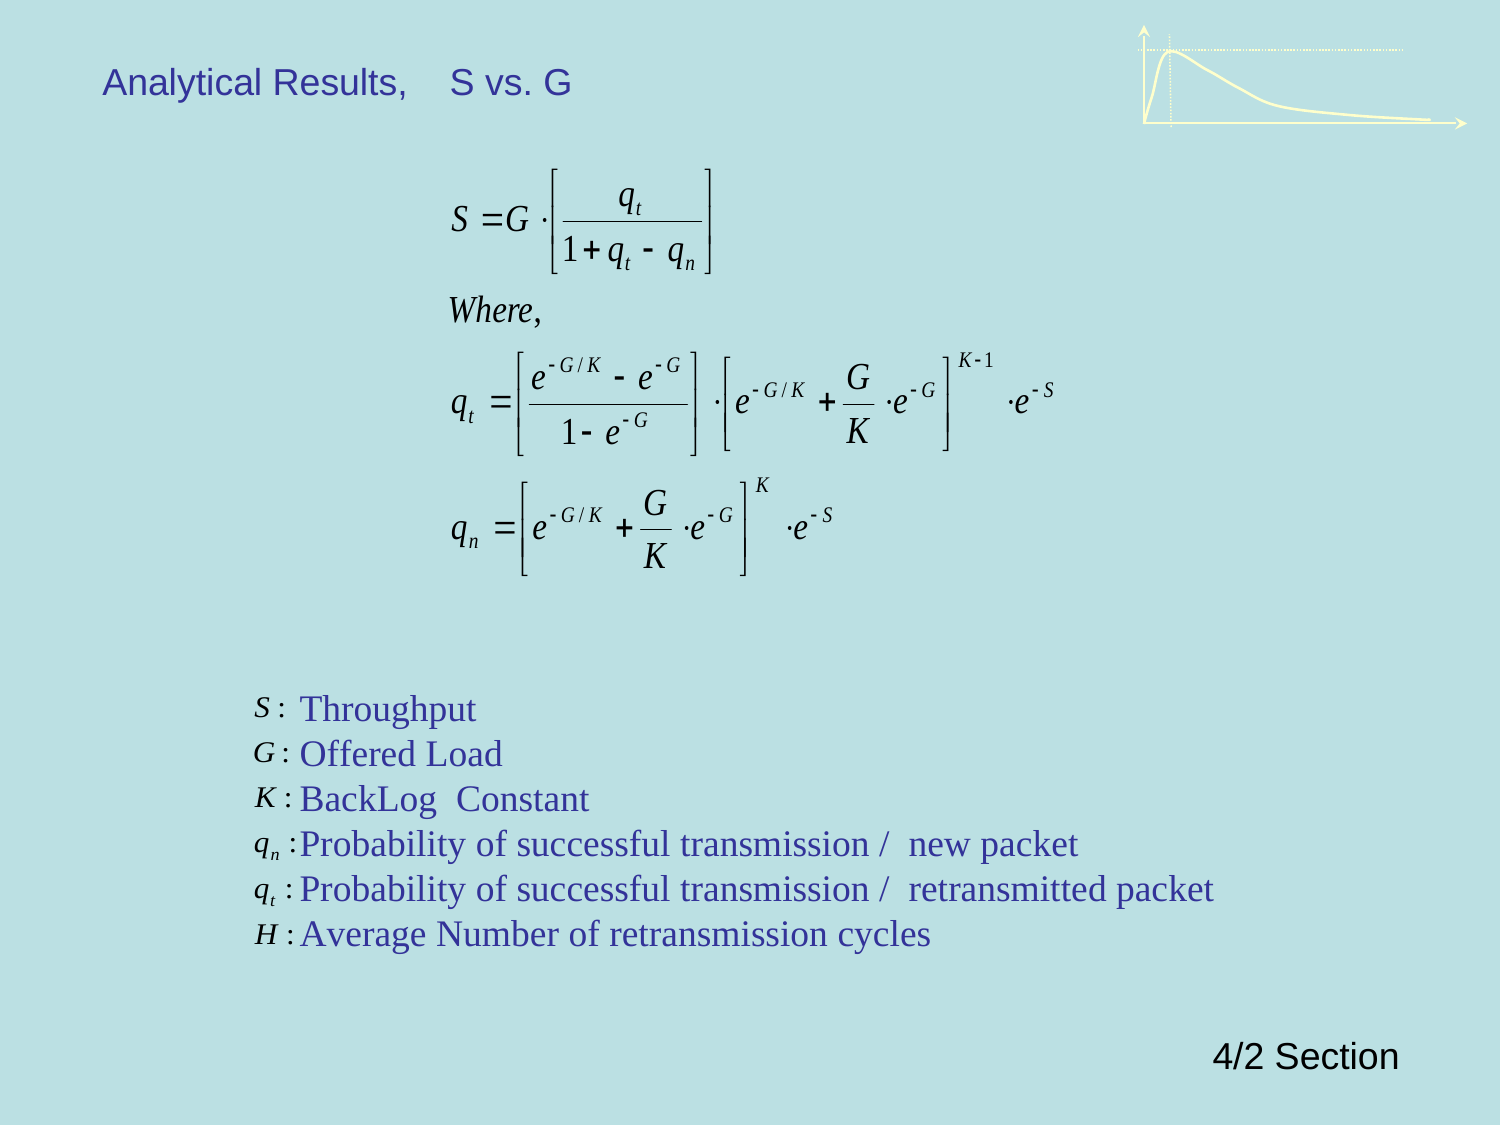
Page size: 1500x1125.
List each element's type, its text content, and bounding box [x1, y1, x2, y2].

text_box Throughput Offered Load BackLog Constant Probability of successful transmission / new packet Probability of successful transmission / retransmitted packet Average Number of retransmission cycles [284, 676, 1373, 1052]
chart [445, 160, 1066, 586]
chart [249, 690, 284, 952]
text_box Analytical Results, S vs. G [87, 49, 608, 111]
